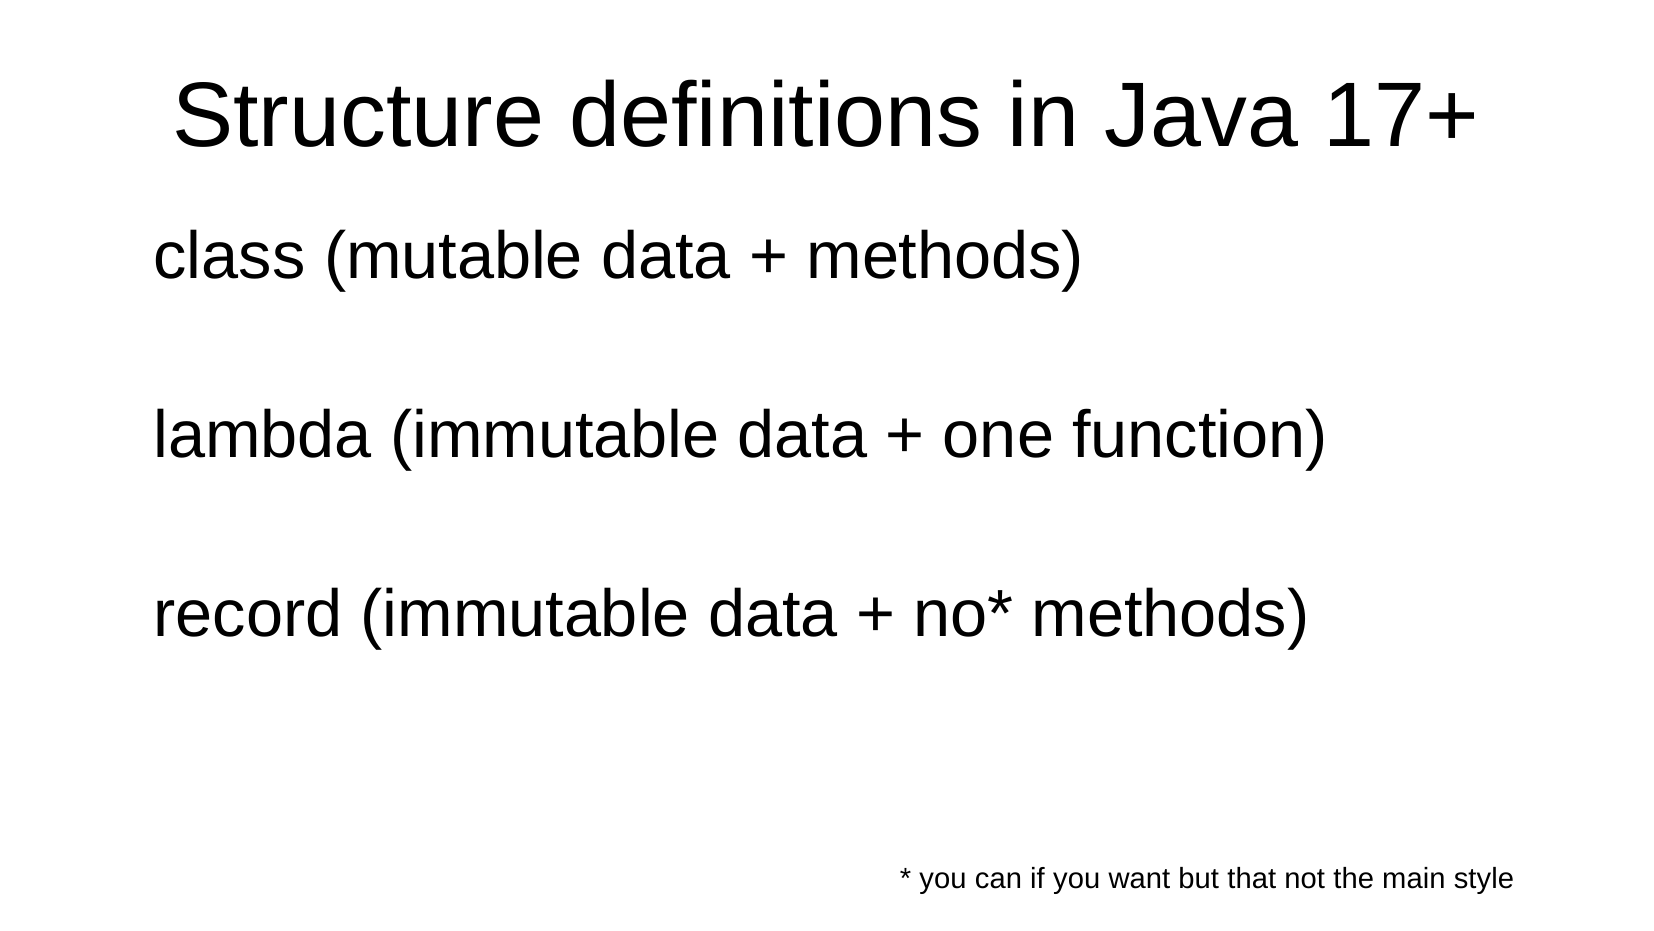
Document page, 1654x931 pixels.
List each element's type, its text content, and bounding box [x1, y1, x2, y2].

list class (mutable data + methods) lambda (immutable data + one function) record (immutable data + no* methods) [82, 217, 1571, 758]
text_box * you can if you want but that not the main style [885, 855, 1531, 903]
title Structure definitions in Java 17+ [82, 37, 1571, 193]
